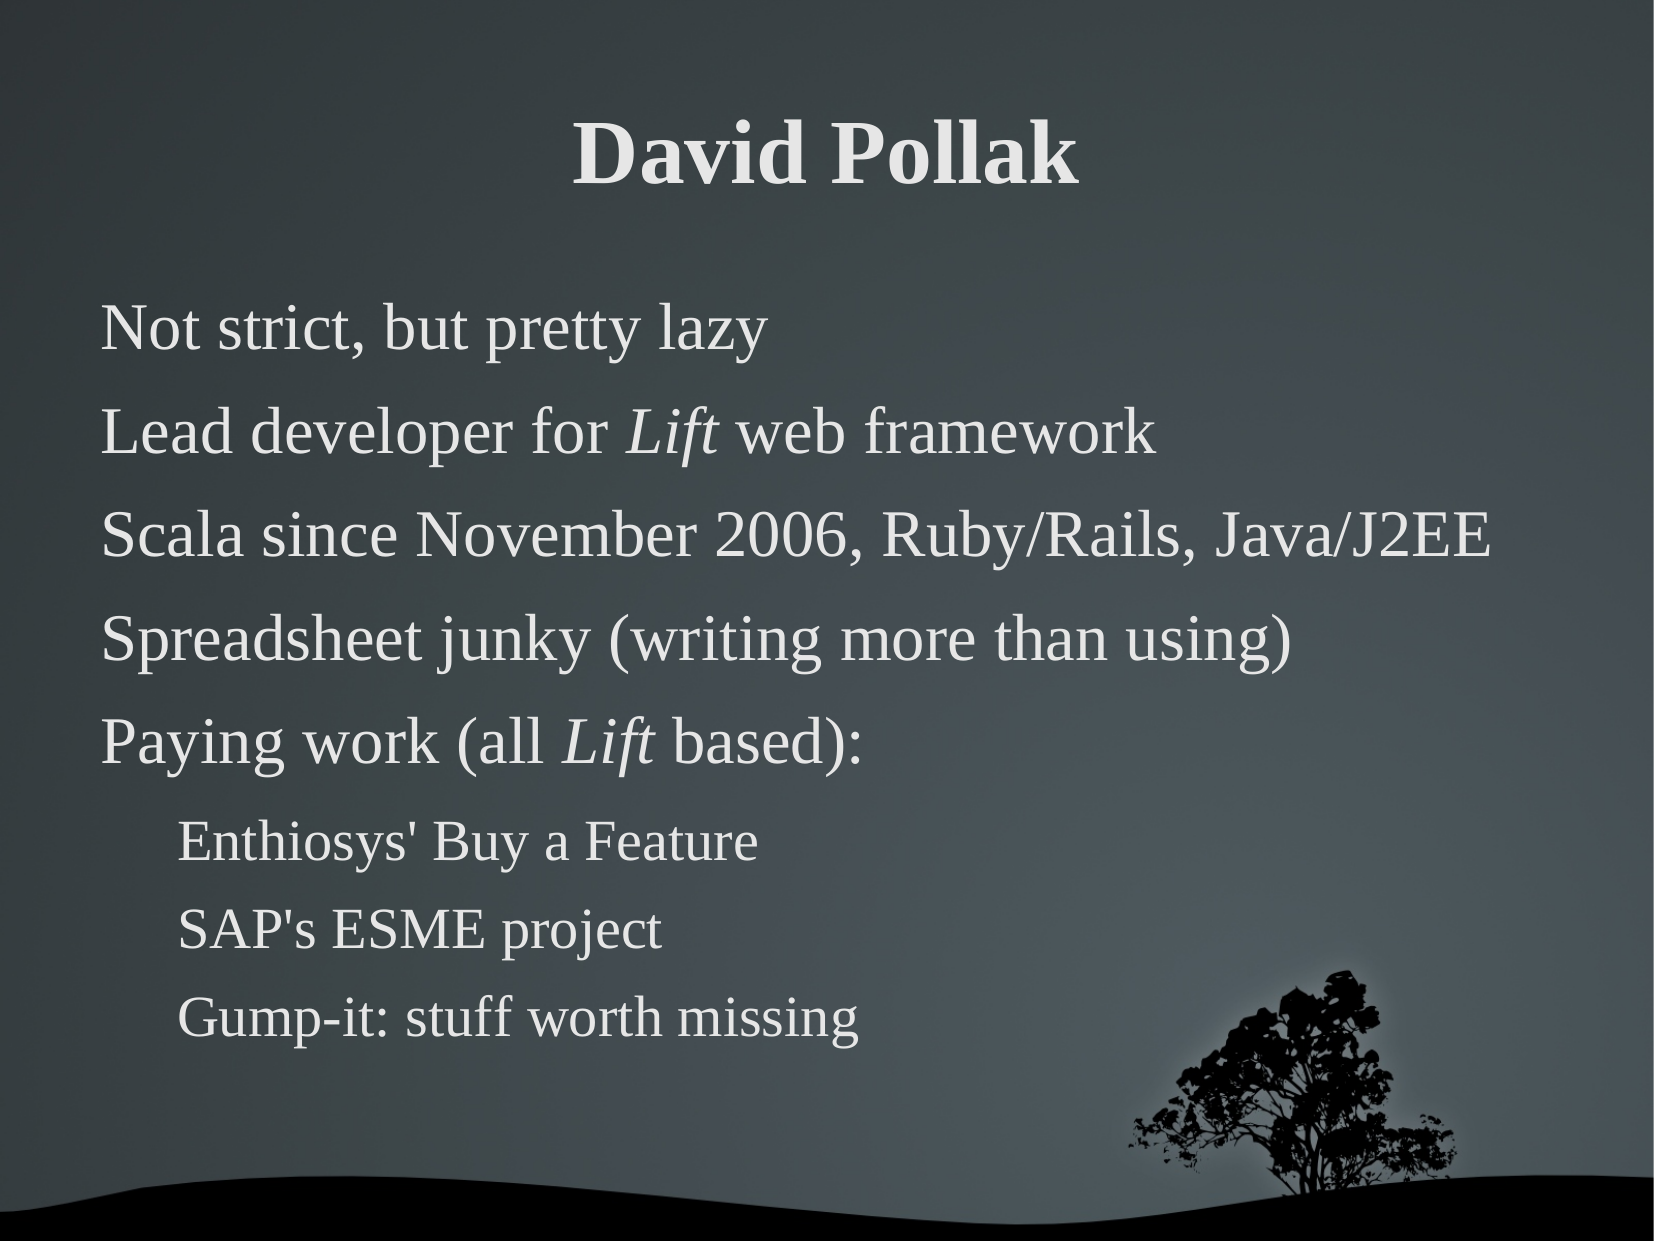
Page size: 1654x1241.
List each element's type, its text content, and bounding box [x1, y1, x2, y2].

picture [0, 0, 1654, 1241]
list Not strict, but pretty lazy Lead developer for Lift web framework Scala since November 2006, Ruby/Rails, Java/J2EE Spreadsheet junky (writing more than using) Paying work (all Lift based): Enthiosys' Buy a Feature SAP's ESME project Gump-it: stuff worth missing [82, 290, 1571, 1101]
title David Pollak [82, 56, 1571, 250]
